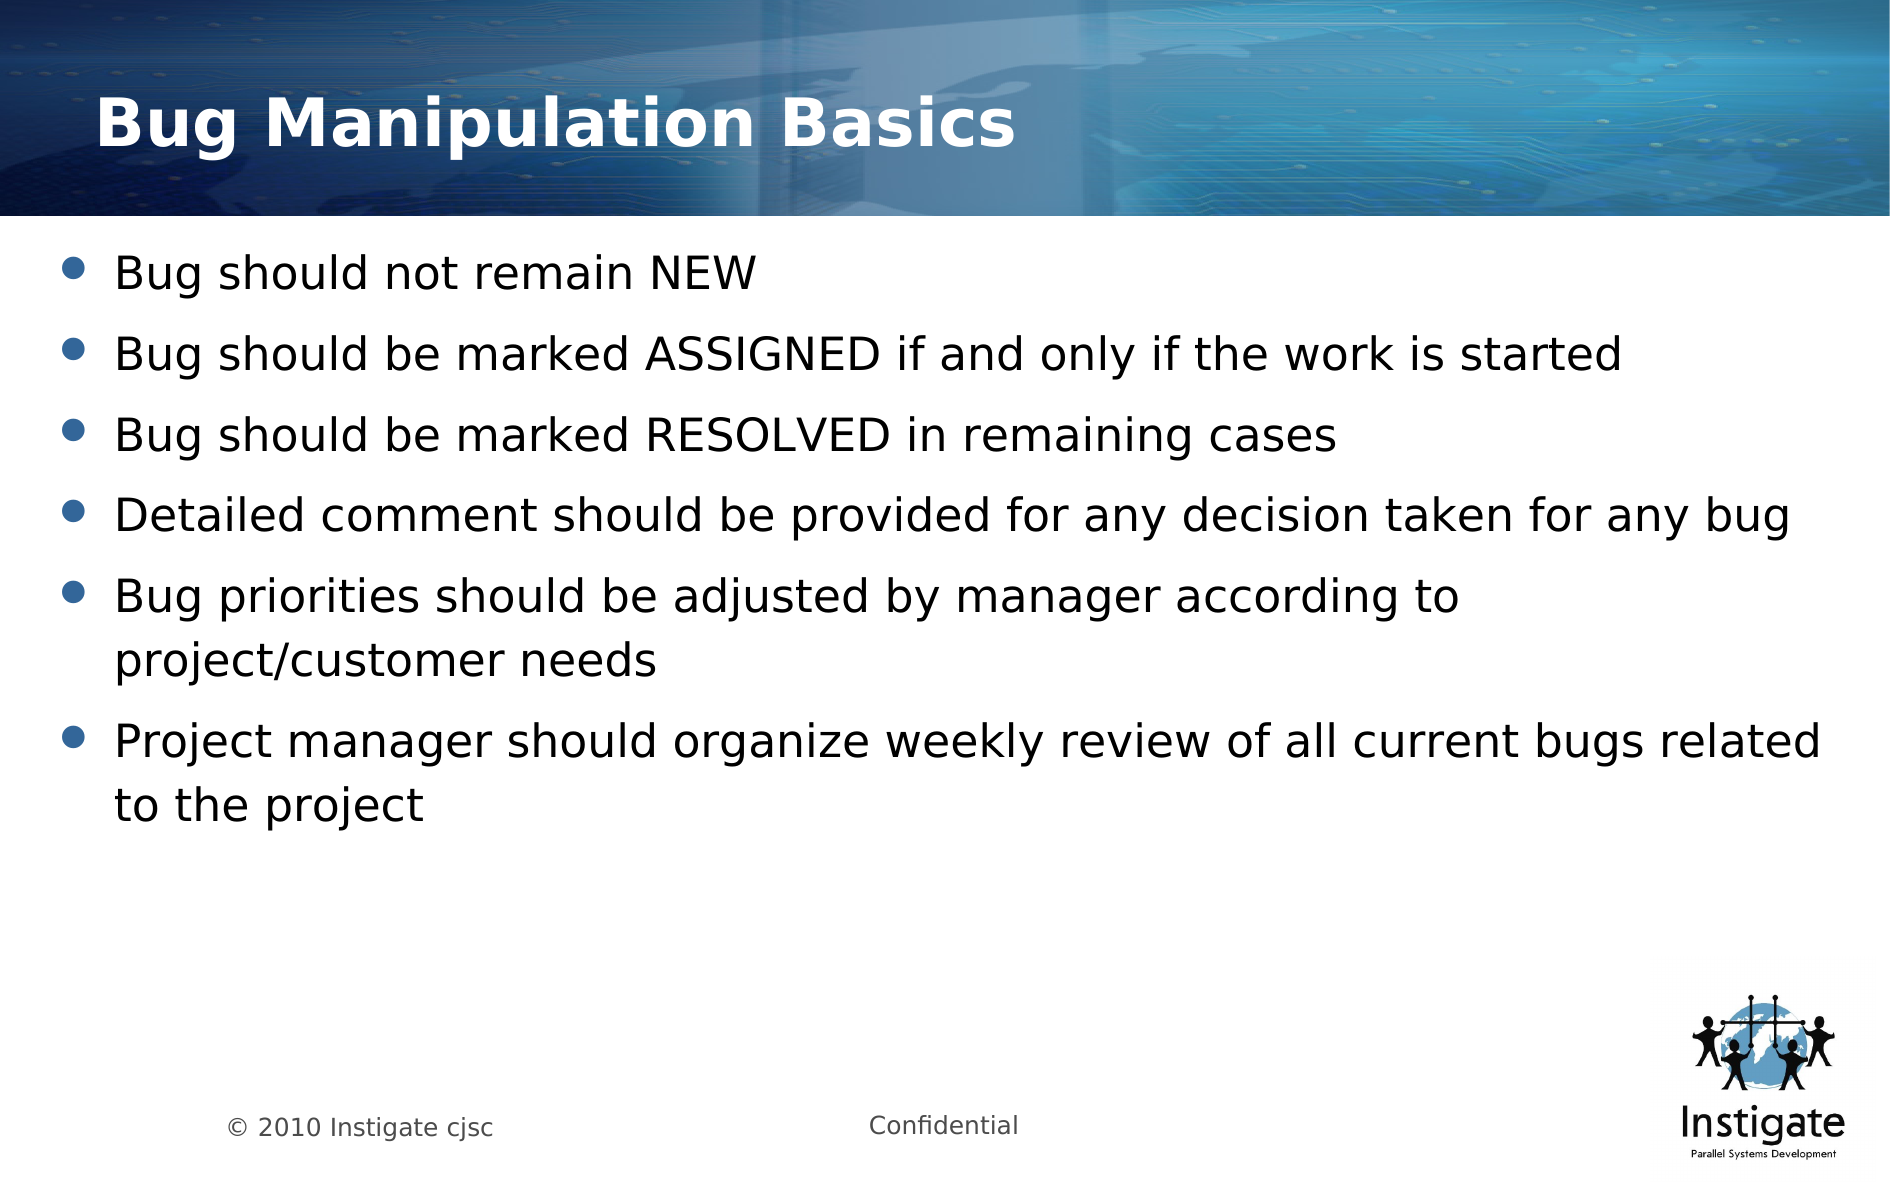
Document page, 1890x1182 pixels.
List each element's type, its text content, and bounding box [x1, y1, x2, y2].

picture [0, 0, 1890, 216]
list Bug should not remain NEW Bug should be marked ASSIGNED if and only if the work is started Bug should be marked RESOLVED in remaining cases Detailed comment should be provided for any decision taken for any bug Bug priorities should be adjusted by manager according to project/customer needs Project manager should organize weekly review of all current bugs related to the project [59, 236, 1831, 1001]
picture [1650, 956, 1876, 1182]
title Bug Manipulation Basics [94, 54, 1793, 210]
